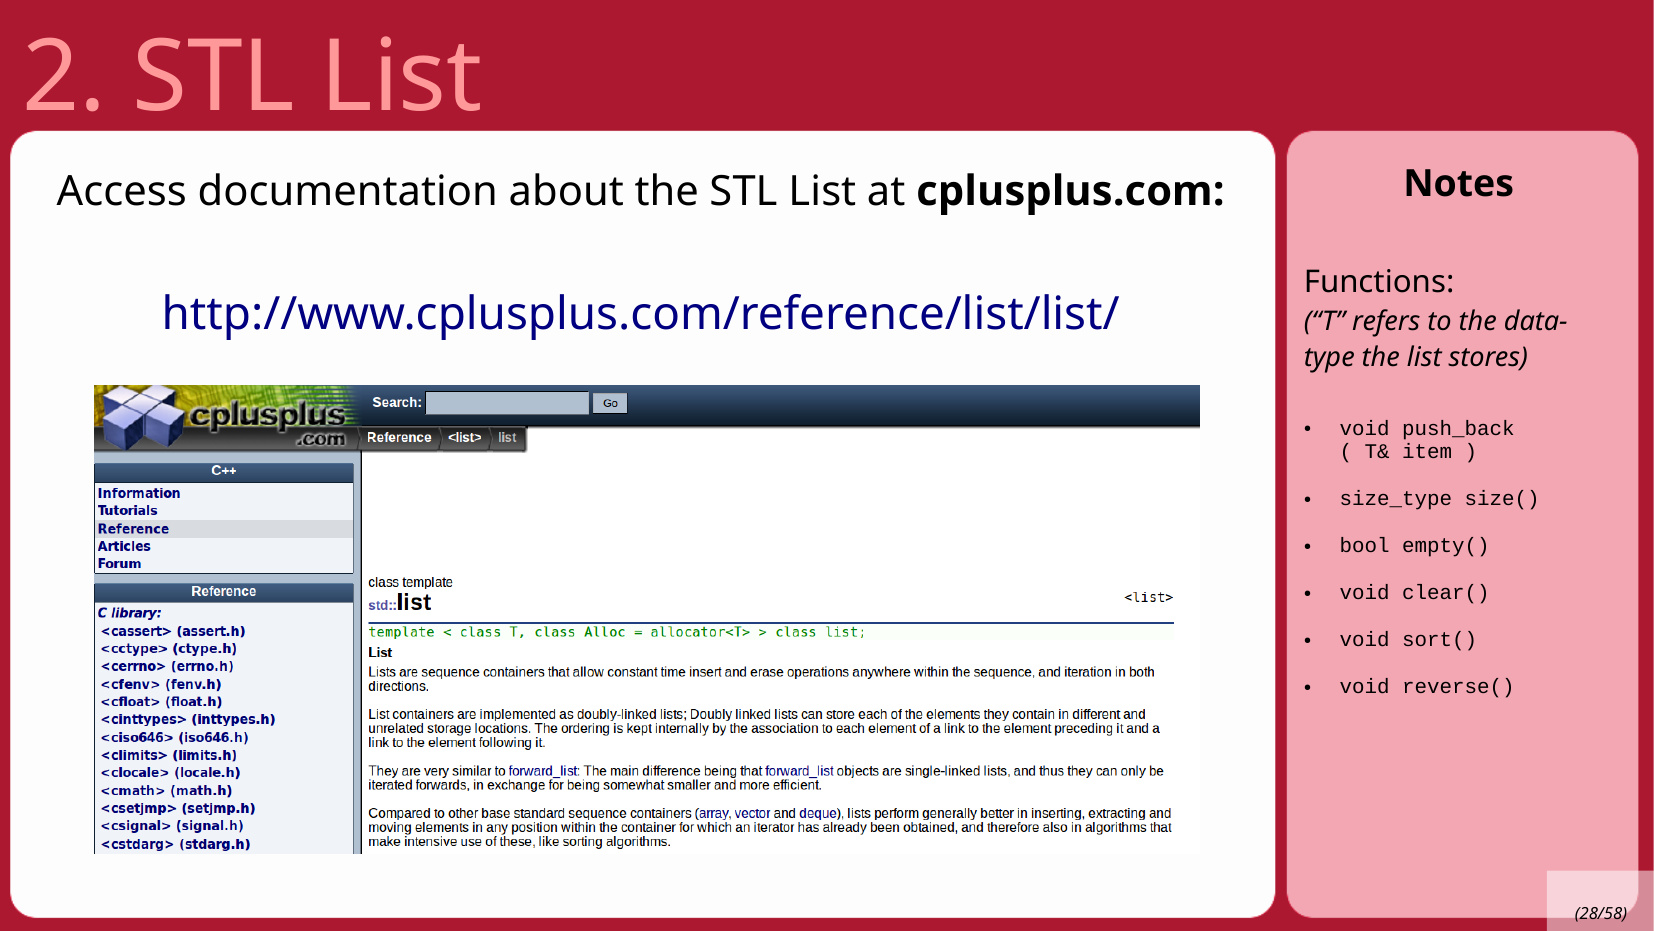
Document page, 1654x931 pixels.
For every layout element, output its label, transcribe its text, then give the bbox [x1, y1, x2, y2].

text_box Notes Functions: (“T” refers to the data-type the list stores) void push_back ( T& item ) size_type size() bool empty() void clear() void sort() void reverse() [1289, 149, 1629, 662]
title 2. STL List [22, 7, 1511, 136]
text_box Access documentation about the STL List at cplusplus.com: http://www.cplusplus.com/reference/list/list/ [34, 160, 1248, 312]
picture [0, 0, 1654, 931]
text_box (<number>/58) [1546, 877, 1654, 931]
